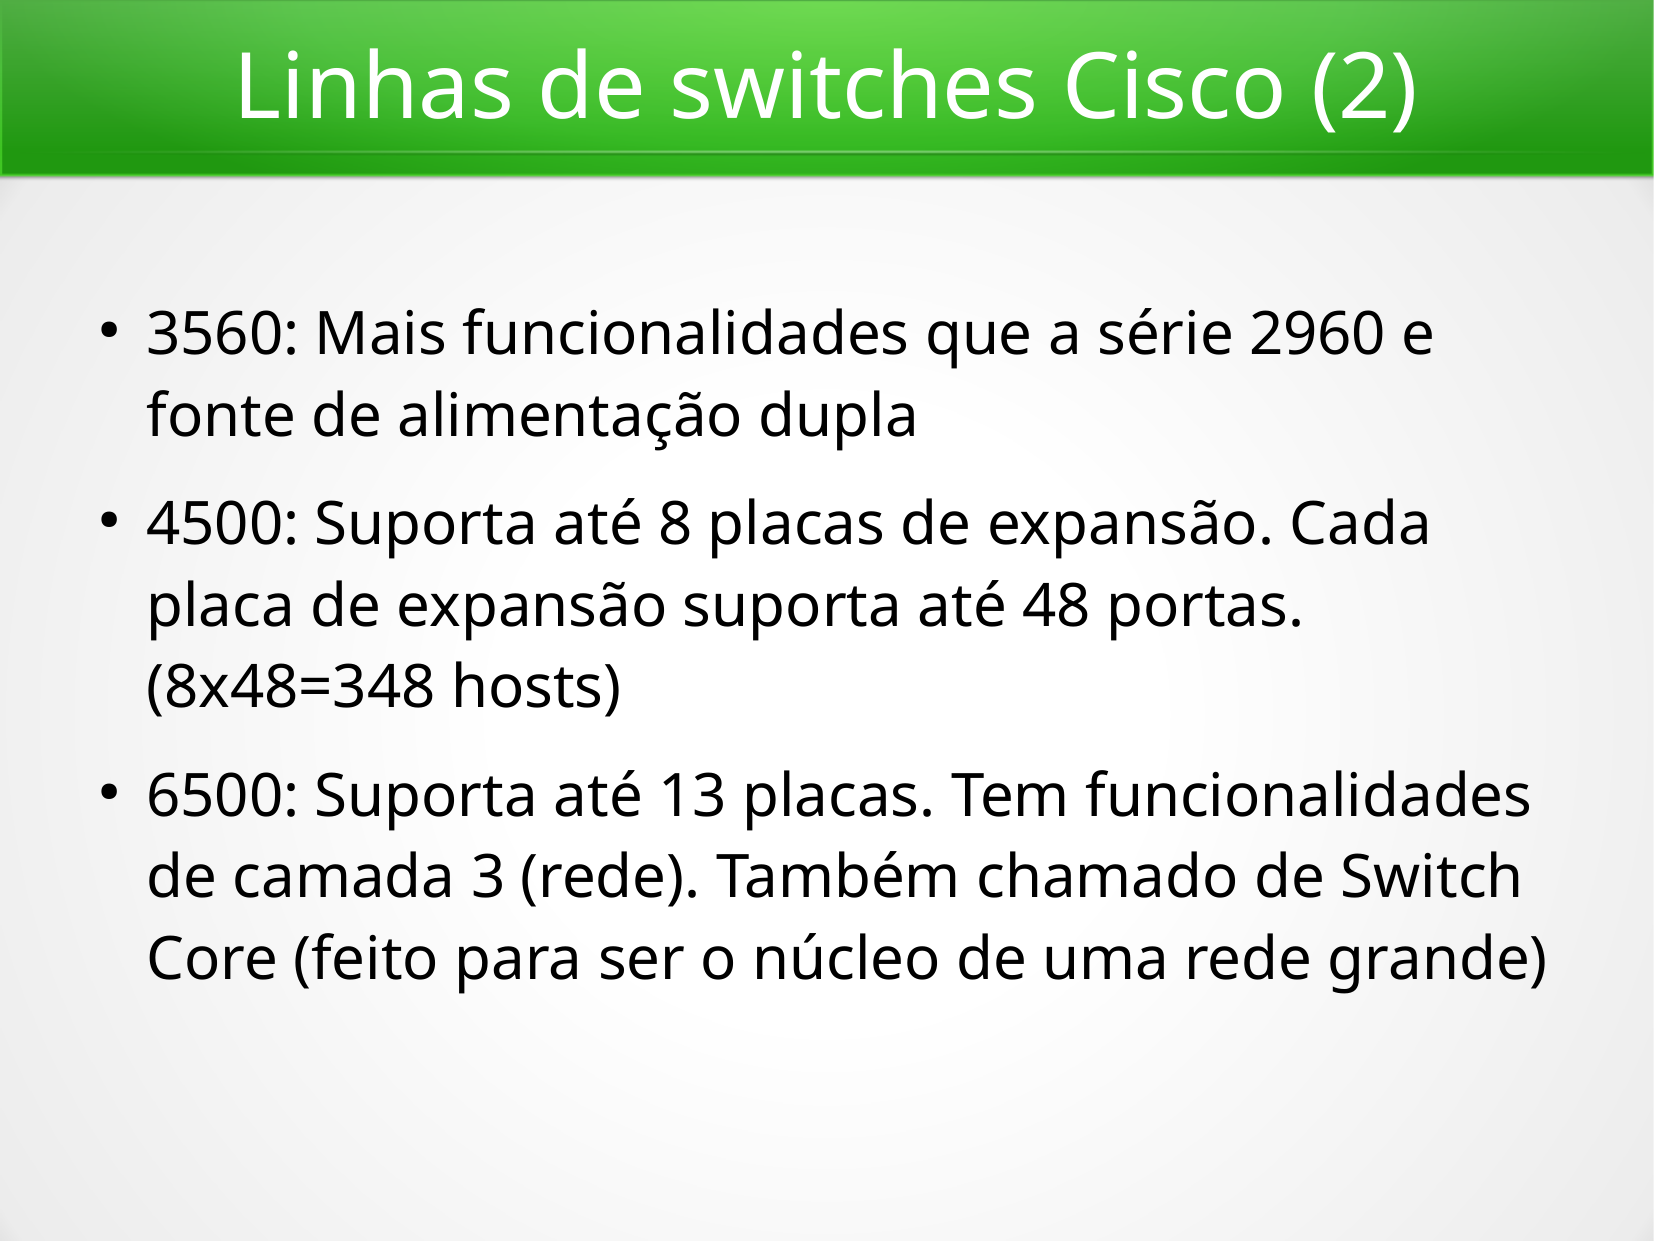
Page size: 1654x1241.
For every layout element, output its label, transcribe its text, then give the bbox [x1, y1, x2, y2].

picture [0, 0, 1654, 1241]
title Linhas de switches Cisco (2) [82, 11, 1571, 154]
list 3560: Mais funcionalidades que a série 2960 e fonte de alimentação dupla 4500: Suporta até 8 placas de expansão. Cada placa de expansão suporta até 48 portas. (8x48=348 hosts) 6500: Suporta até 13 placas. Tem funcionalidades de camada 3 (rede). Também chamado de Switch Core (feito para ser o núcleo de uma rede grande) [82, 290, 1571, 1010]
